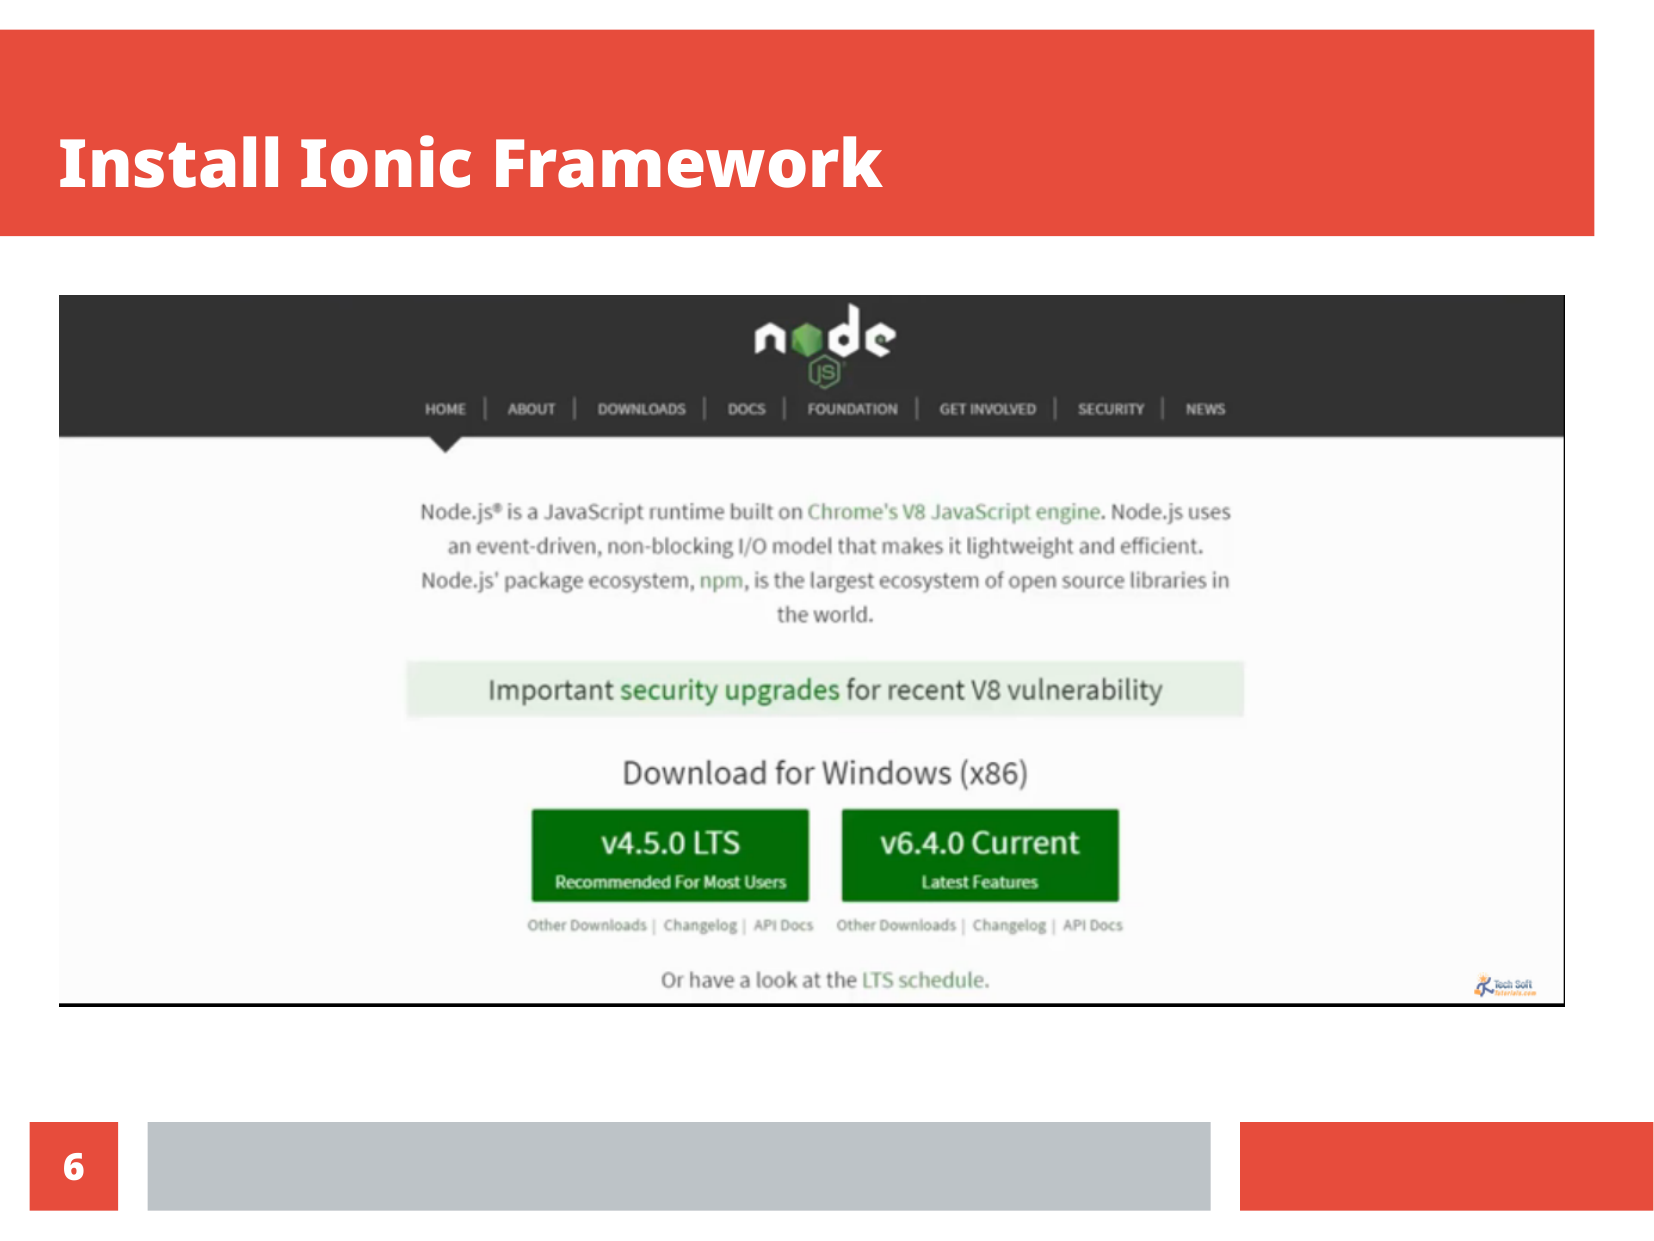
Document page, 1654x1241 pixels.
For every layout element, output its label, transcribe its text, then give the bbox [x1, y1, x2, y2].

title Install Ionic Framework [59, 59, 1595, 207]
picture [59, 295, 1565, 1007]
